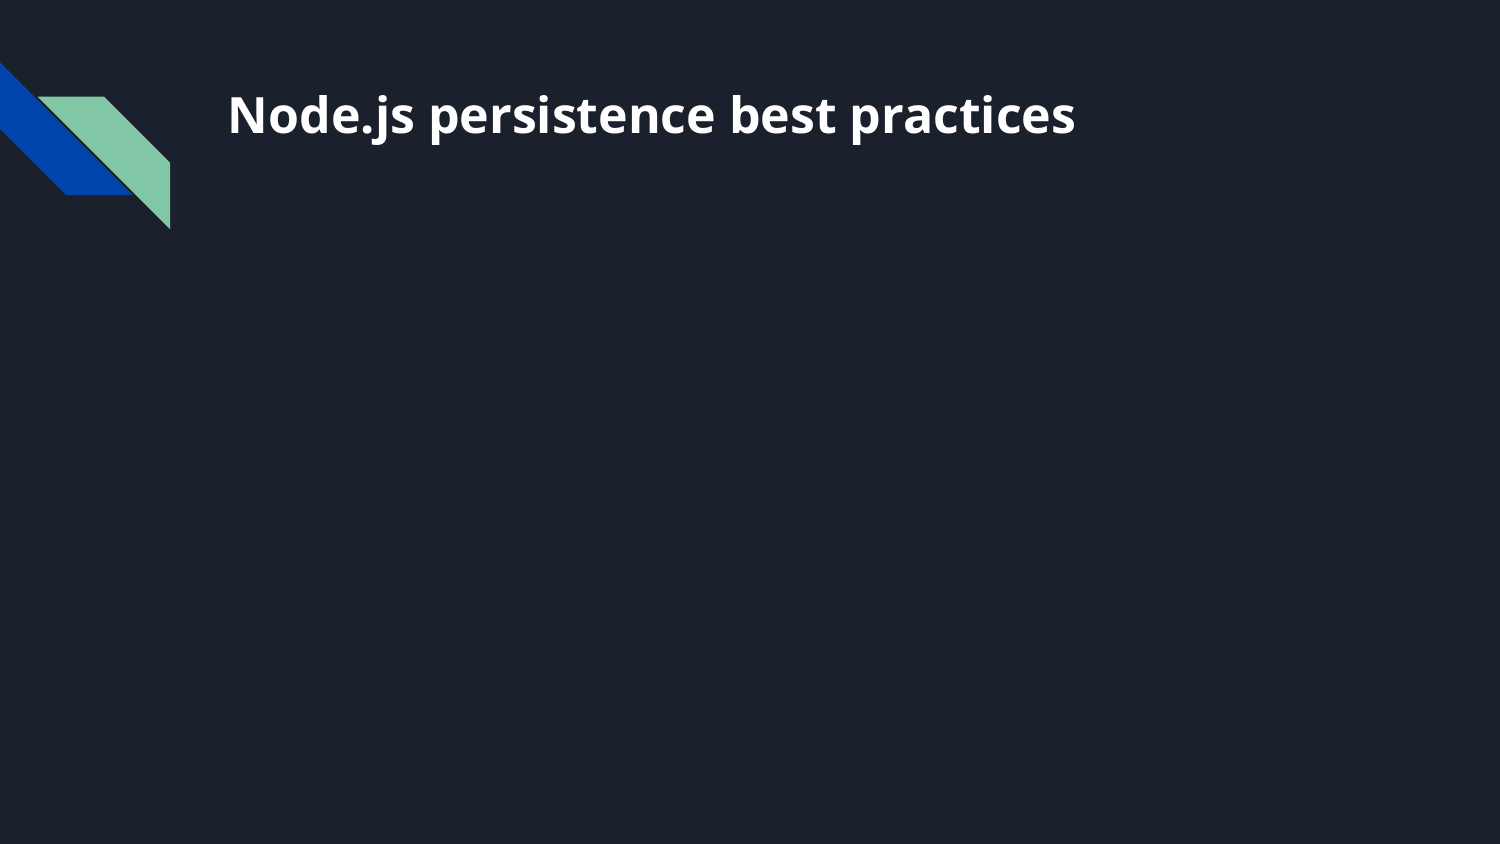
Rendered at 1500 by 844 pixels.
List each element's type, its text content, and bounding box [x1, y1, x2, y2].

title Node.js persistence best practices [212, 64, 1368, 215]
